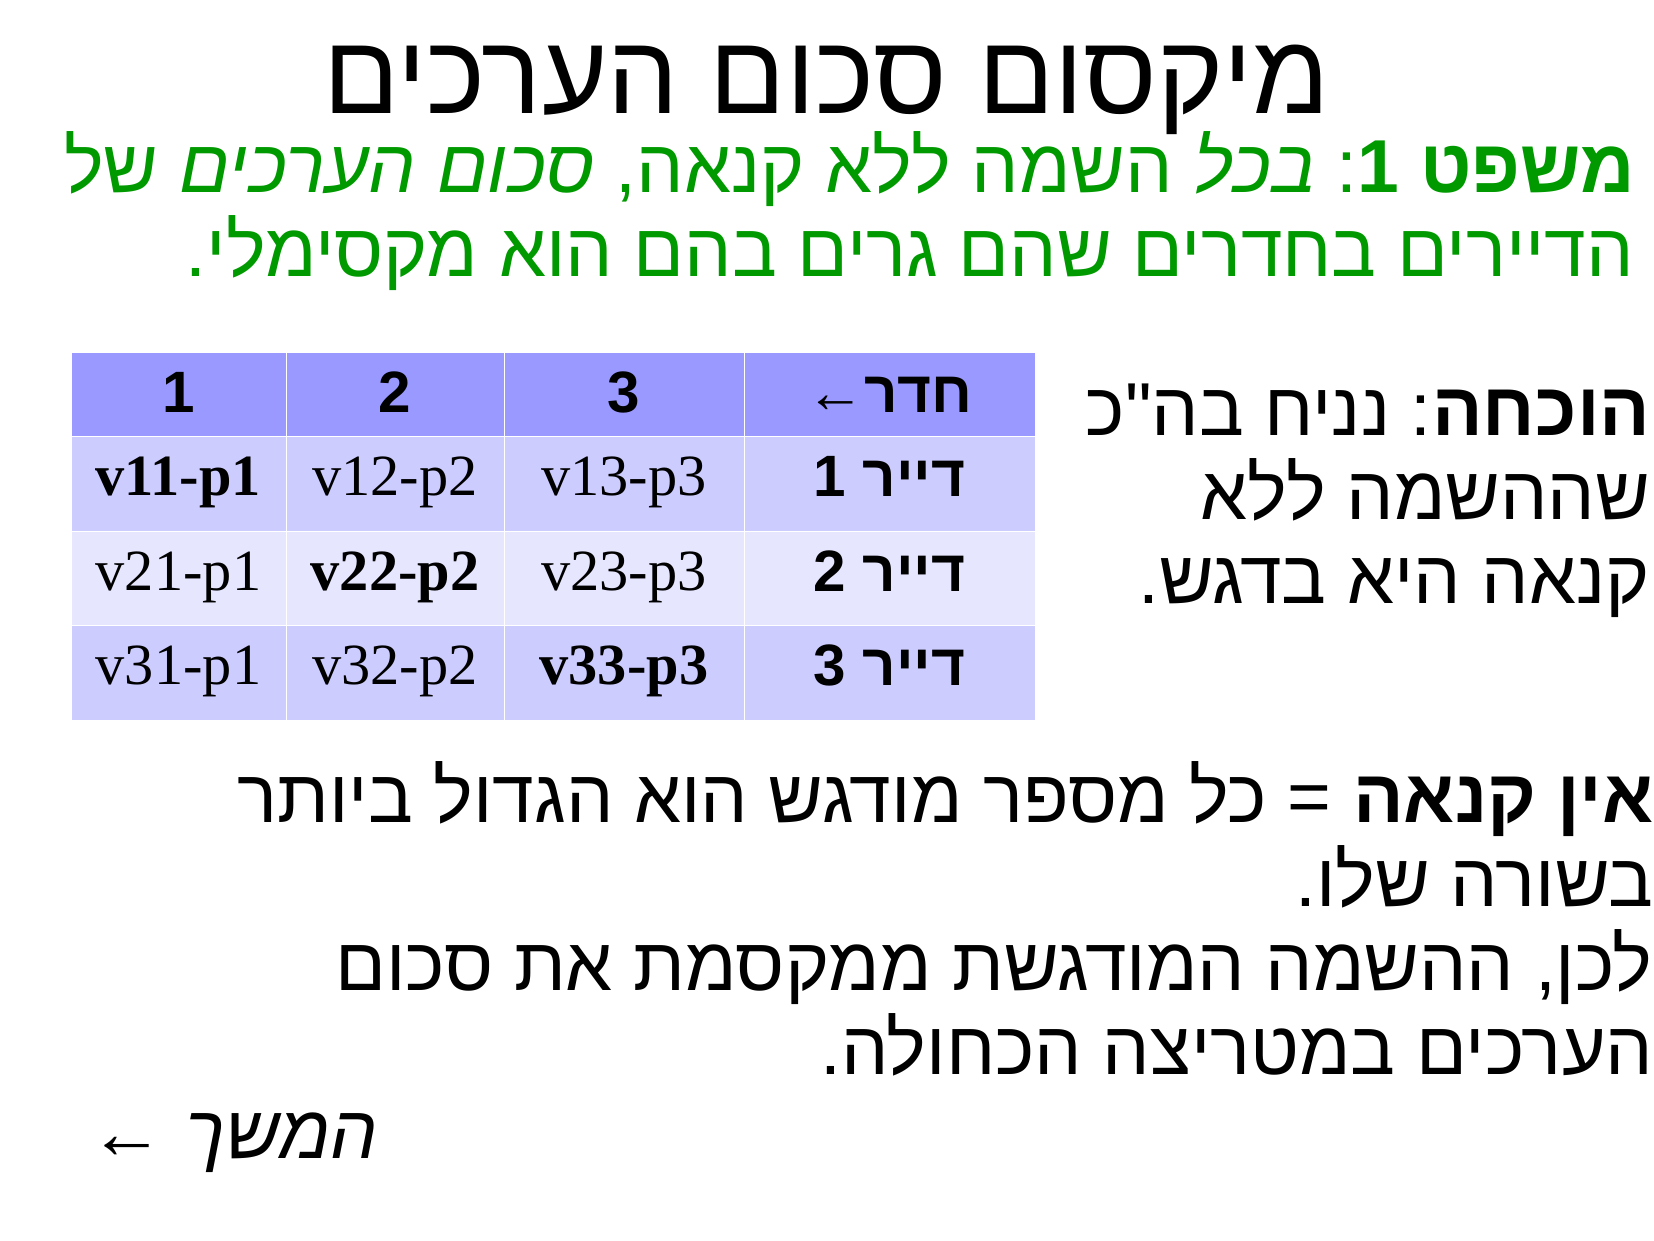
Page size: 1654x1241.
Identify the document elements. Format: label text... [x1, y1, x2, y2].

table_cell v11-p1 [72, 437, 286, 531]
table_cell v32-p2 [287, 626, 504, 720]
table_cell דייר 3 [745, 626, 1035, 720]
table_header 2 [287, 353, 504, 436]
text_box אין קנאה = כל מספר מודגש הוא הגדול ביותר בשורה שלו. לכן, ההשמה המודגשת ממקסמת את סכום הערכים במטריצה הכחולה. המשך ← [75, 747, 1654, 1182]
table_cell v21-p1 [72, 532, 286, 625]
list משפט 1: בכל השמה ללא קנאה, סכום הערכים של הדיירים בחדרים שהם גרים בהם הוא מקסימלי. [15, 124, 1636, 286]
text_box הוכחה: נניח בה"כ שההשמה ללא קנאה היא בדגש. [1065, 360, 1654, 706]
table_cell דייר 2 [745, 532, 1035, 625]
table_cell v23-p3 [505, 532, 744, 625]
table_cell v31-p1 [72, 626, 286, 720]
table_cell v22-p2 [287, 532, 504, 625]
table_header 1 [72, 353, 286, 436]
table_cell v12-p2 [287, 437, 504, 531]
title מיקסום סכום הערכים [0, 0, 1654, 151]
table_cell דייר 1 [745, 437, 1035, 531]
table_header 3 [505, 353, 744, 436]
table_cell v13-p3 [505, 437, 744, 531]
table_cell v33-p3 [505, 626, 744, 720]
table_header חדר← [745, 353, 1035, 436]
